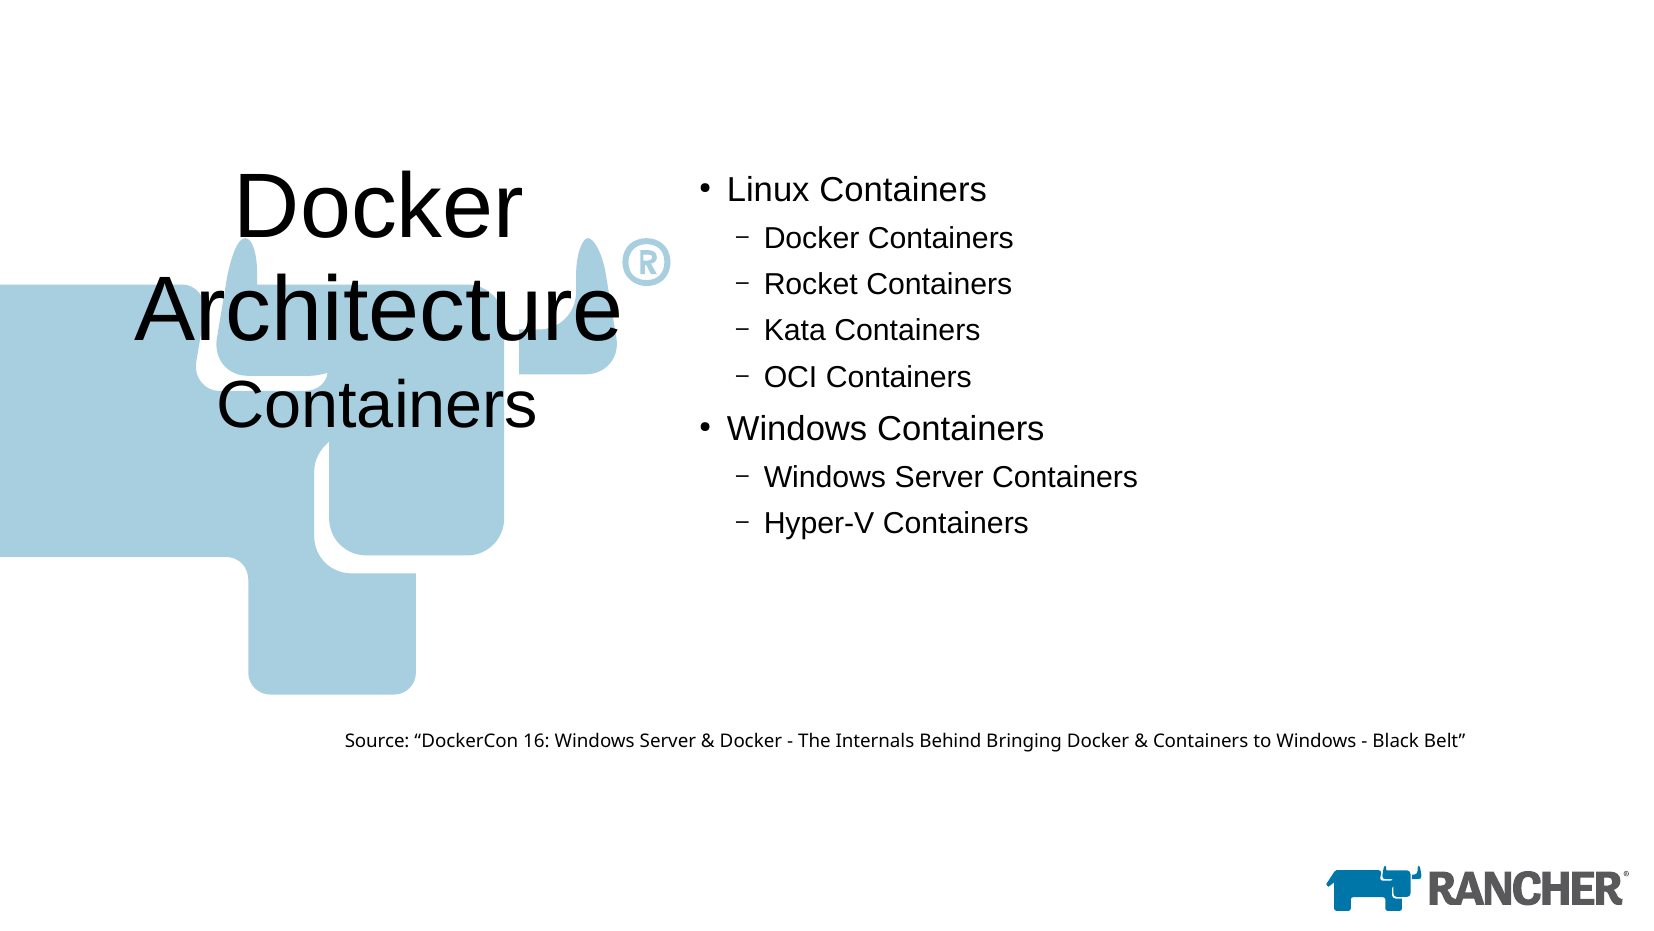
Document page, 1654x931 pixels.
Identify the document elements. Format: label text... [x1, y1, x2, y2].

text_box Containers [81, 367, 674, 673]
list Linux Containers Docker Containers Rocket Containers Kata Containers OCI Containers Windows Containers Windows Server Containers Hyper-V Containers [690, 169, 1572, 545]
title Docker Architecture [83, 154, 676, 371]
text_box Source: “DockerCon 16: Windows Server & Docker - The Internals Behind Bringing Docker & Containers to Windows - Black Belt” [330, 720, 1569, 757]
